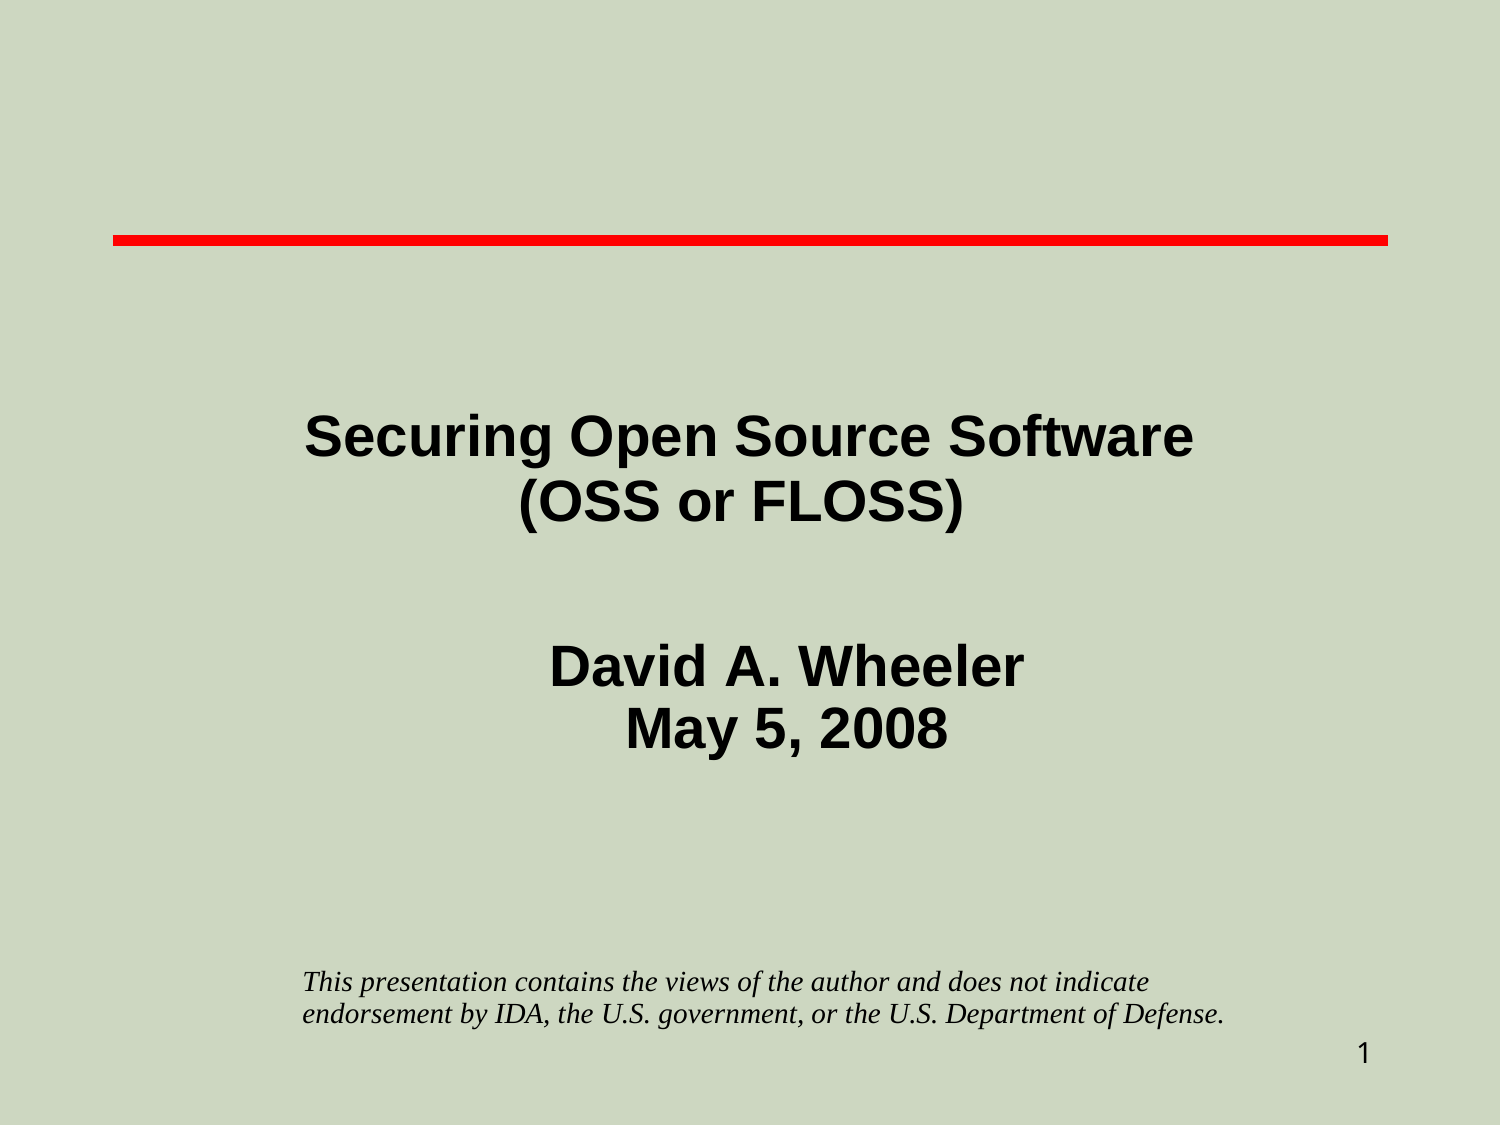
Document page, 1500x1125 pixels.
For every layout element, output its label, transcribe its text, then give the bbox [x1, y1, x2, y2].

title Securing Open Source Software (OSS or FLOSS) [112, 374, 1388, 563]
text_box This presentation contains the views of the author and does not indicate endorsement by IDA, the U.S. government, or the U.S. Department of Defense. [287, 957, 1276, 1038]
subtitle David A. Wheeler May 5, 2008 [225, 637, 1276, 926]
